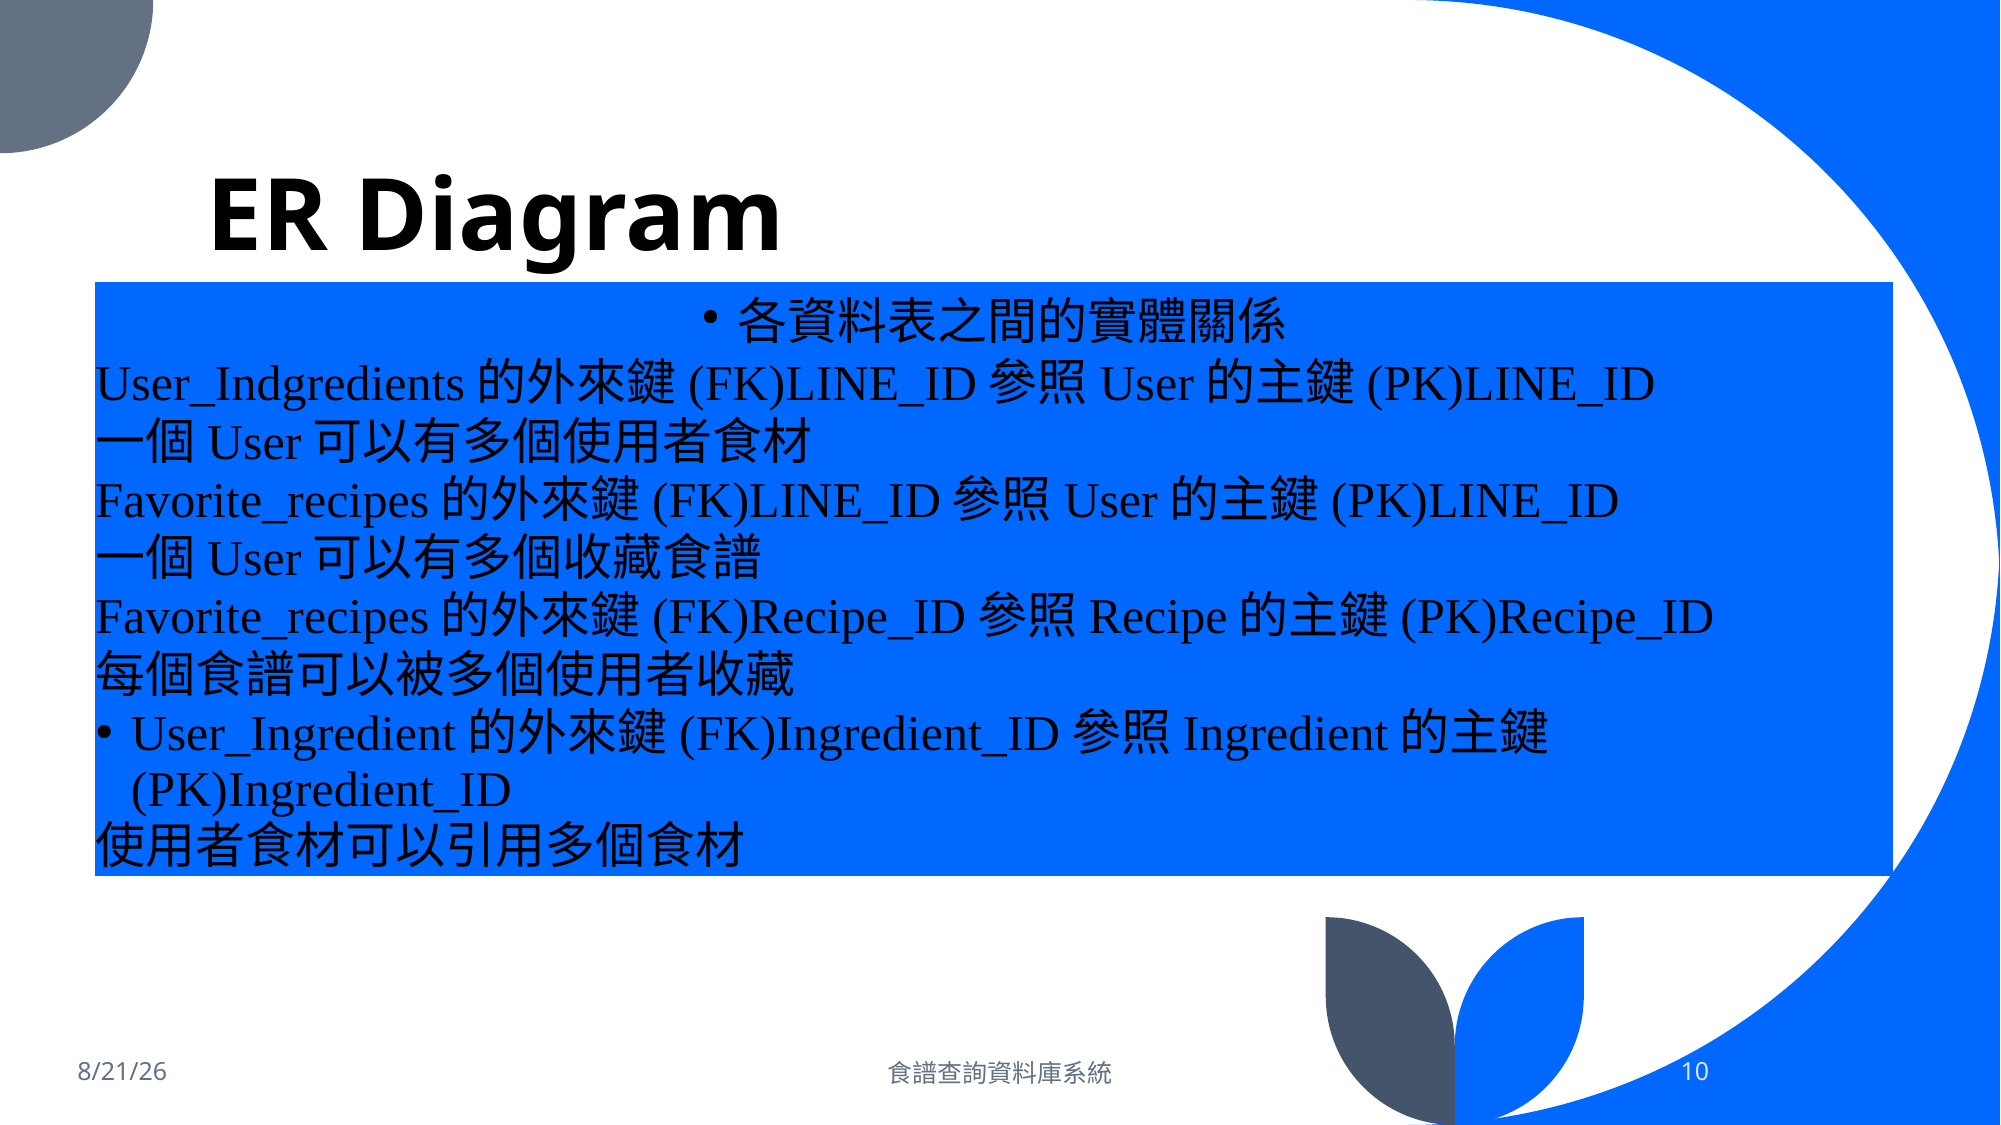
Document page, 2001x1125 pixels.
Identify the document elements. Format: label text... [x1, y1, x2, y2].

table_cell Favorite_recipes的外來鍵(FK)LINE_ID參照User的主鍵(PK)LINE_ID 一個User可以有多個收藏食譜 [95, 471, 1893, 587]
table_header 各資料表之間的實體關係 [95, 282, 1893, 354]
slide_number 10 [1665, 1042, 1938, 1103]
title ER Diagram [191, 62, 1796, 280]
footer 食譜查詢資料庫系統 [662, 1042, 1338, 1103]
slide_number 6/10/2025 [62, 1042, 513, 1103]
table_cell User_Indgredients的外來鍵(FK)LINE_ID參照User的主鍵(PK)LINE_ID 一個User可以有多個使用者食材 [95, 354, 1893, 471]
table_cell Favorite_recipes的外來鍵(FK)Recipe_ID參照Recipe的主鍵(PK)Recipe_ID 每個食譜可以被多個使用者收藏 [95, 587, 1893, 704]
table_cell User_Ingredient的外來鍵(FK)Ingredient_ID參照Ingredient的主鍵(PK)Ingredient_ID 使用者食材可以引用多個食材 [95, 704, 1893, 876]
